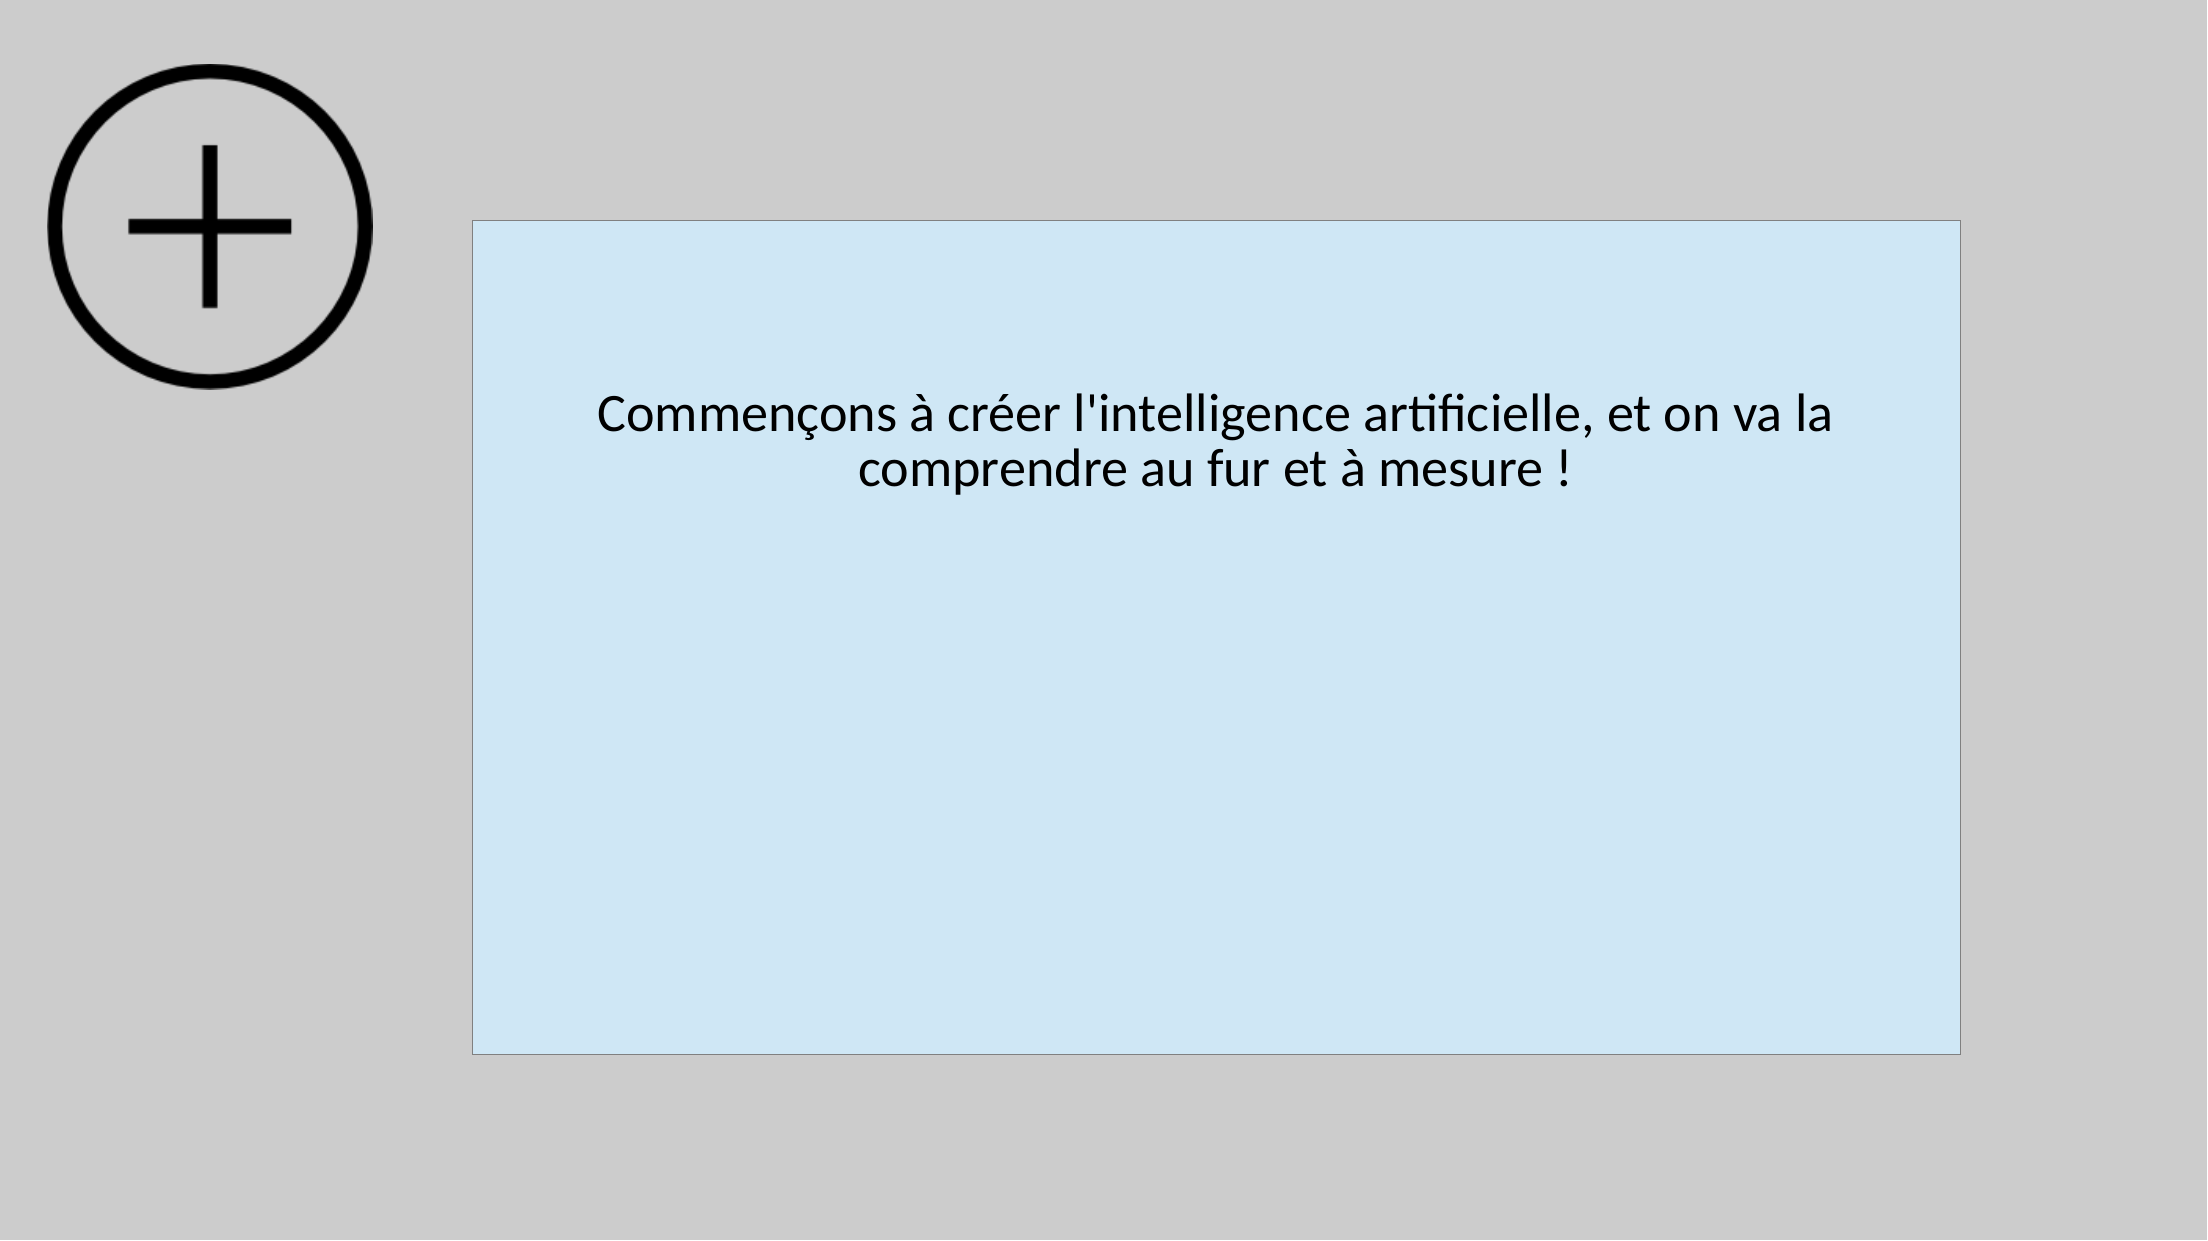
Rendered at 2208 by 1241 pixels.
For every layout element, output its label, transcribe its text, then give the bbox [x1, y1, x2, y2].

picture [47, 64, 373, 390]
text_box Commençons à créer l'intelligence artificielle, et on va la comprendre au fur et à mesure ! [472, 220, 1961, 1055]
